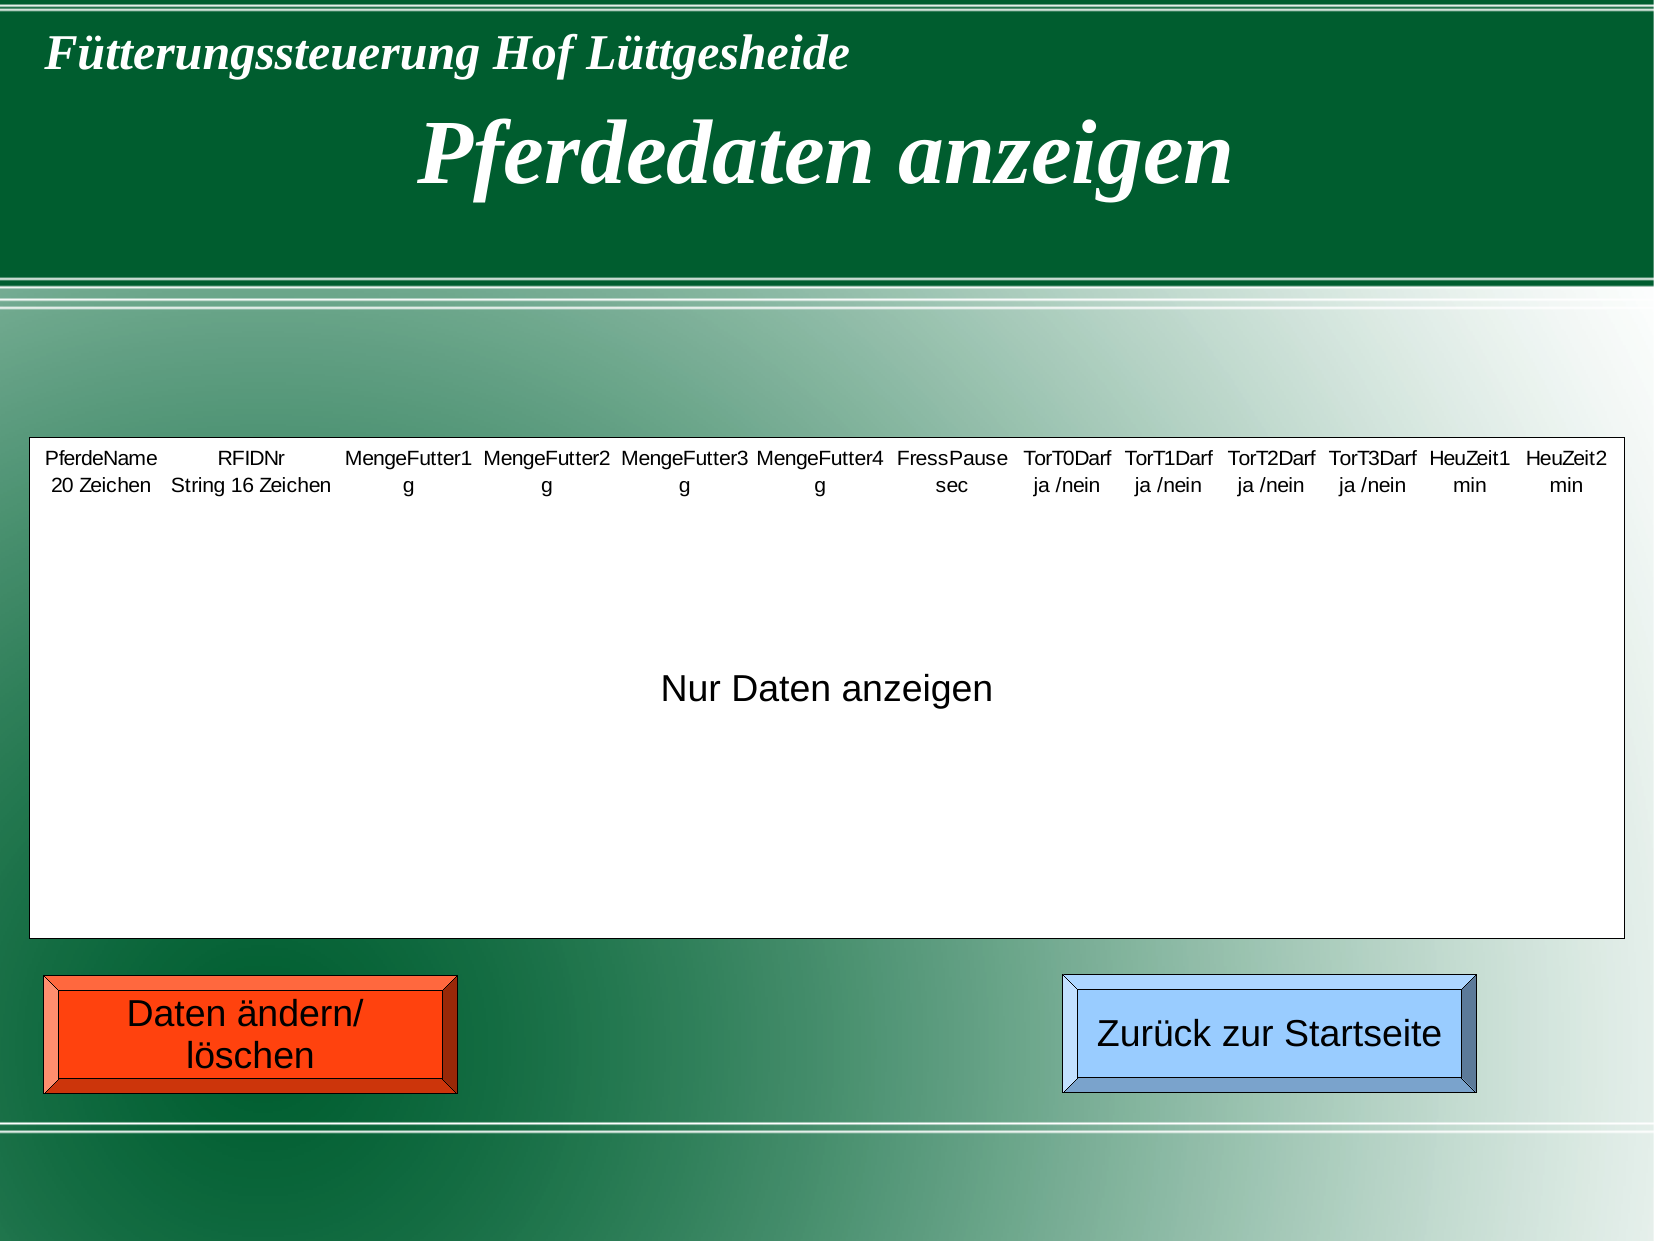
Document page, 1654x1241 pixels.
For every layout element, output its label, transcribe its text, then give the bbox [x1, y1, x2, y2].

title Pferdedaten anzeigen [82, 49, 1571, 257]
text_box Nur Daten anzeigen [29, 437, 1625, 939]
text_box Daten ändern/ löschen [59, 991, 442, 1078]
text_box Zurück zur Startseite [1078, 990, 1461, 1077]
chart [39, 444, 1618, 976]
picture [0, 0, 1654, 1241]
text_box Fütterungssteuerung Hof Lüttgesheide [29, 17, 866, 89]
